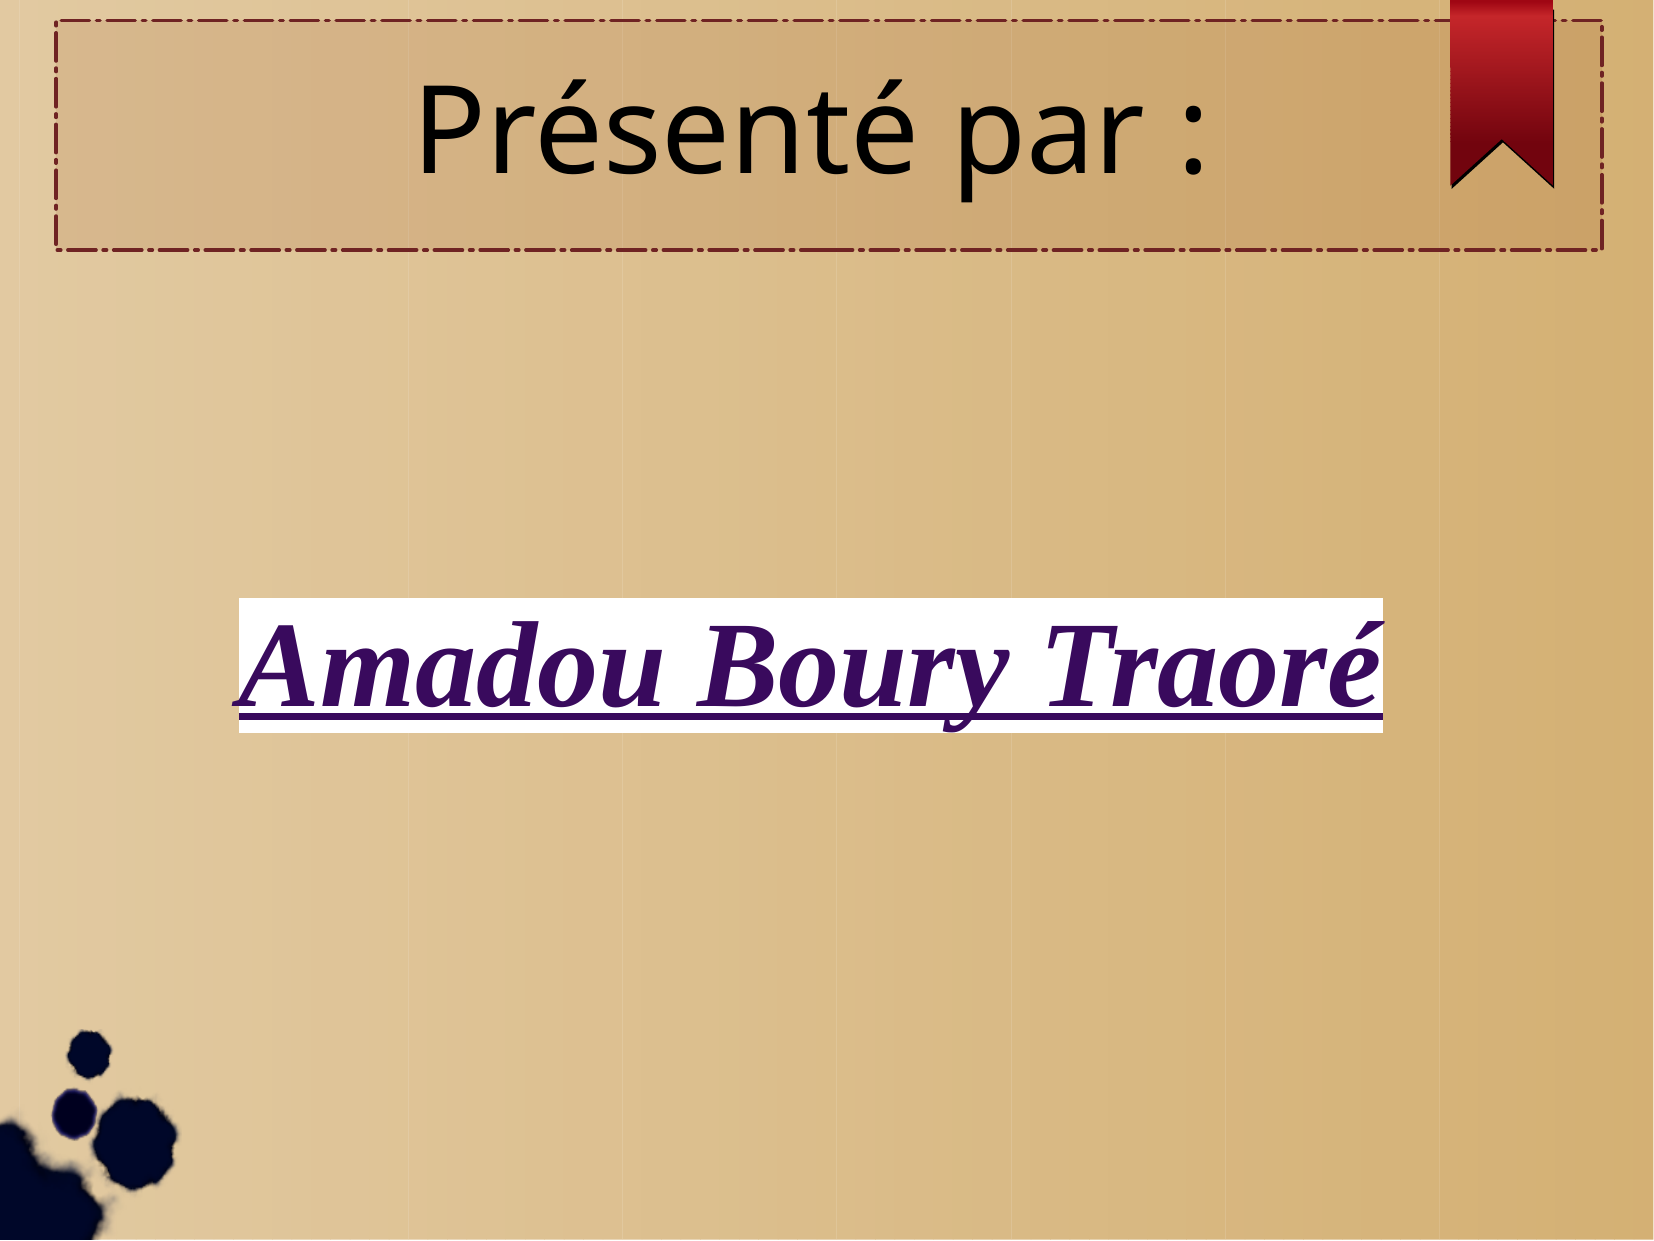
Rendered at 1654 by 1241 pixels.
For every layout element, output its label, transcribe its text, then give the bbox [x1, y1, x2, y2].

title Amadou Boury Traoré [66, 561, 1555, 769]
text_box Présenté par : [303, 36, 1320, 217]
